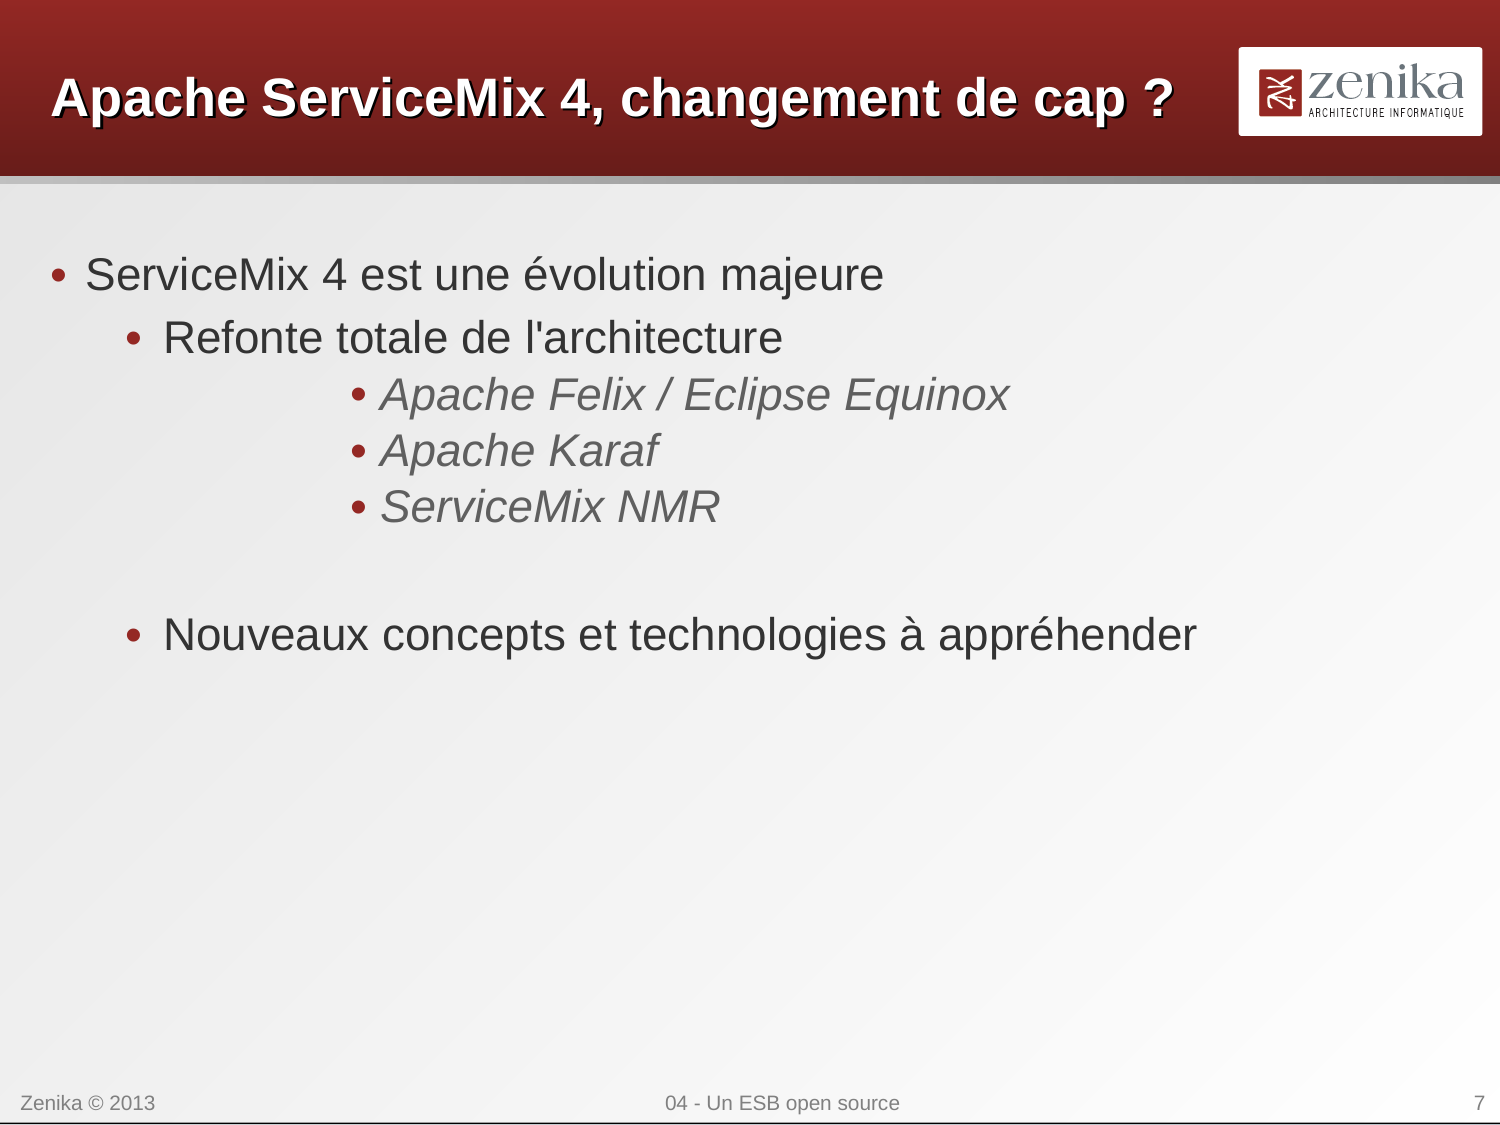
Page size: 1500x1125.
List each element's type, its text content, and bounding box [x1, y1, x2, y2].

picture [1257, 58, 1464, 125]
title Apache ServiceMix 4, changement de cap ? [50, 15, 1206, 180]
list ServiceMix 4 est une évolution majeure Refonte totale de l'architecture Apache Felix / Eclipse Equinox Apache Karaf ServiceMix NMR Nouveaux concepts et technologies à appréhender [50, 249, 1477, 1063]
